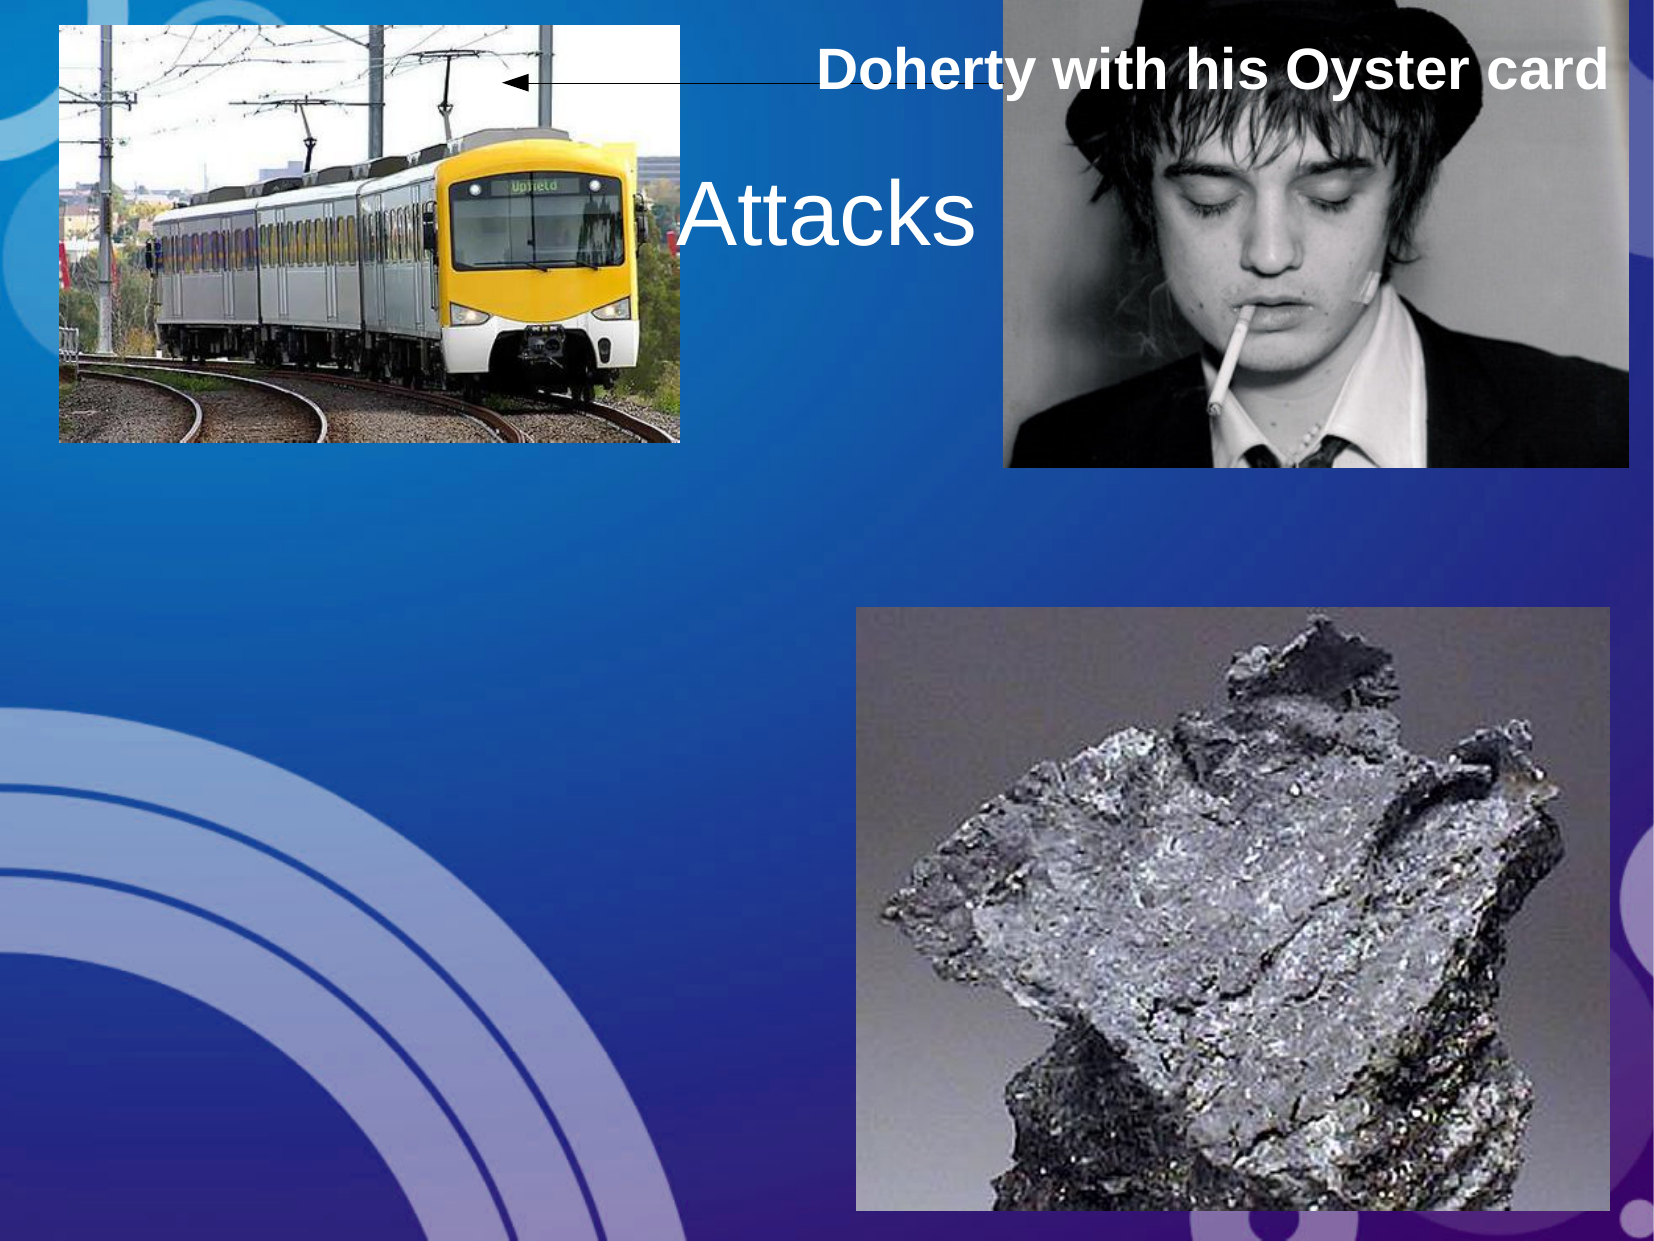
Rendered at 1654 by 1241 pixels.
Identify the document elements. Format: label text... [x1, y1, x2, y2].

text_box Doherty with his Oyster card [801, 29, 1626, 110]
title Attacks [123, 110, 1003, 318]
picture [0, 0, 1654, 1241]
